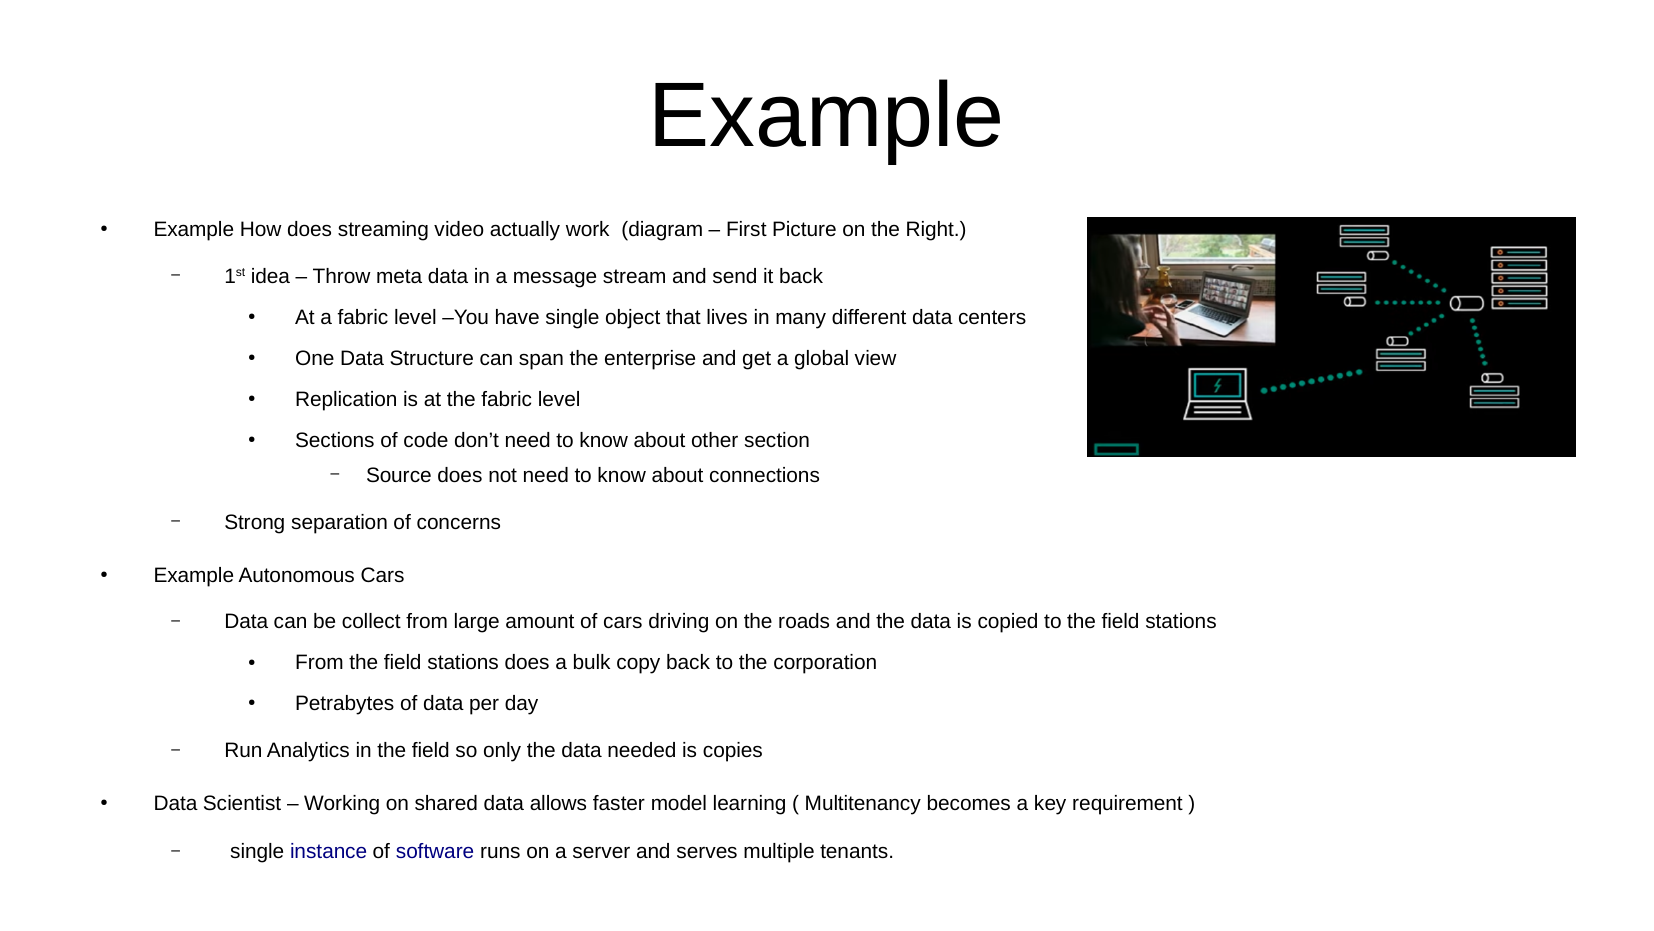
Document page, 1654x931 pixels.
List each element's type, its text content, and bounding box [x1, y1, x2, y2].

list Example How does streaming video actually work (diagram – First Picture on the Right.) 1st idea – Throw meta data in a message stream and send it back At a fabric level –You have single object that lives in many different data centers One Data Structure can span the enterprise and get a global view Replication is at the fabric level Sections of code don’t need to know about other section Source does not need to know about connections Strong separation of concerns Example Autonomous Cars Data can be collect from large amount of cars driving on the roads and the data is copied to the field stations From the field stations does a bulk copy back to the corporation Petrabytes of data per day Run Analytics in the field so only the data needed is copies Data Scientist – Working on shared data allows faster model learning ( Multitenancy becomes a key requirement ) single instance of software runs on a server and serves multiple tenants. [82, 217, 1613, 901]
picture [1087, 217, 1576, 457]
title Example [82, 37, 1571, 193]
